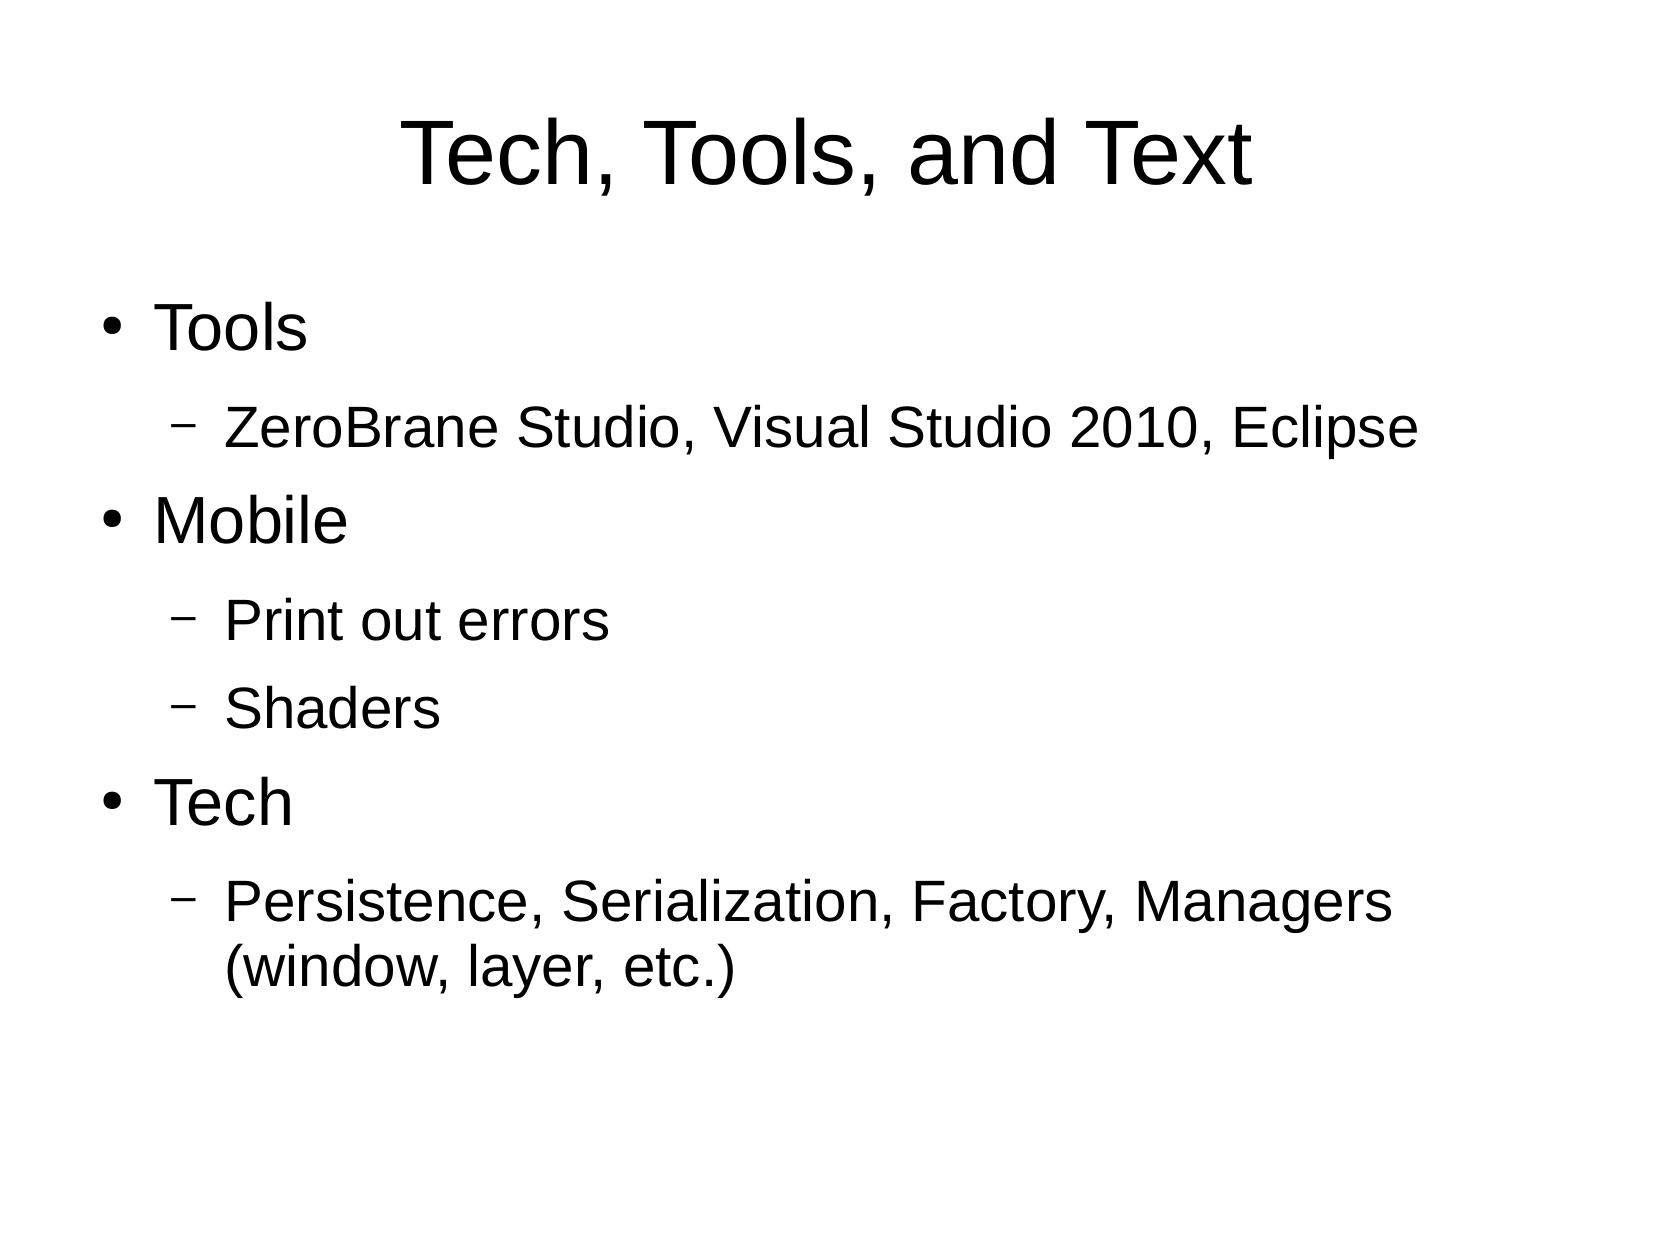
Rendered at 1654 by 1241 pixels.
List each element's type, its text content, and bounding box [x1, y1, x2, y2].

list Tools ZeroBrane Studio, Visual Studio 2010, Eclipse Mobile Print out errors Shaders Tech Persistence, Serialization, Factory, Managers (window, layer, etc.) [82, 290, 1538, 1010]
title Tech, Tools, and Text [82, 49, 1571, 257]
